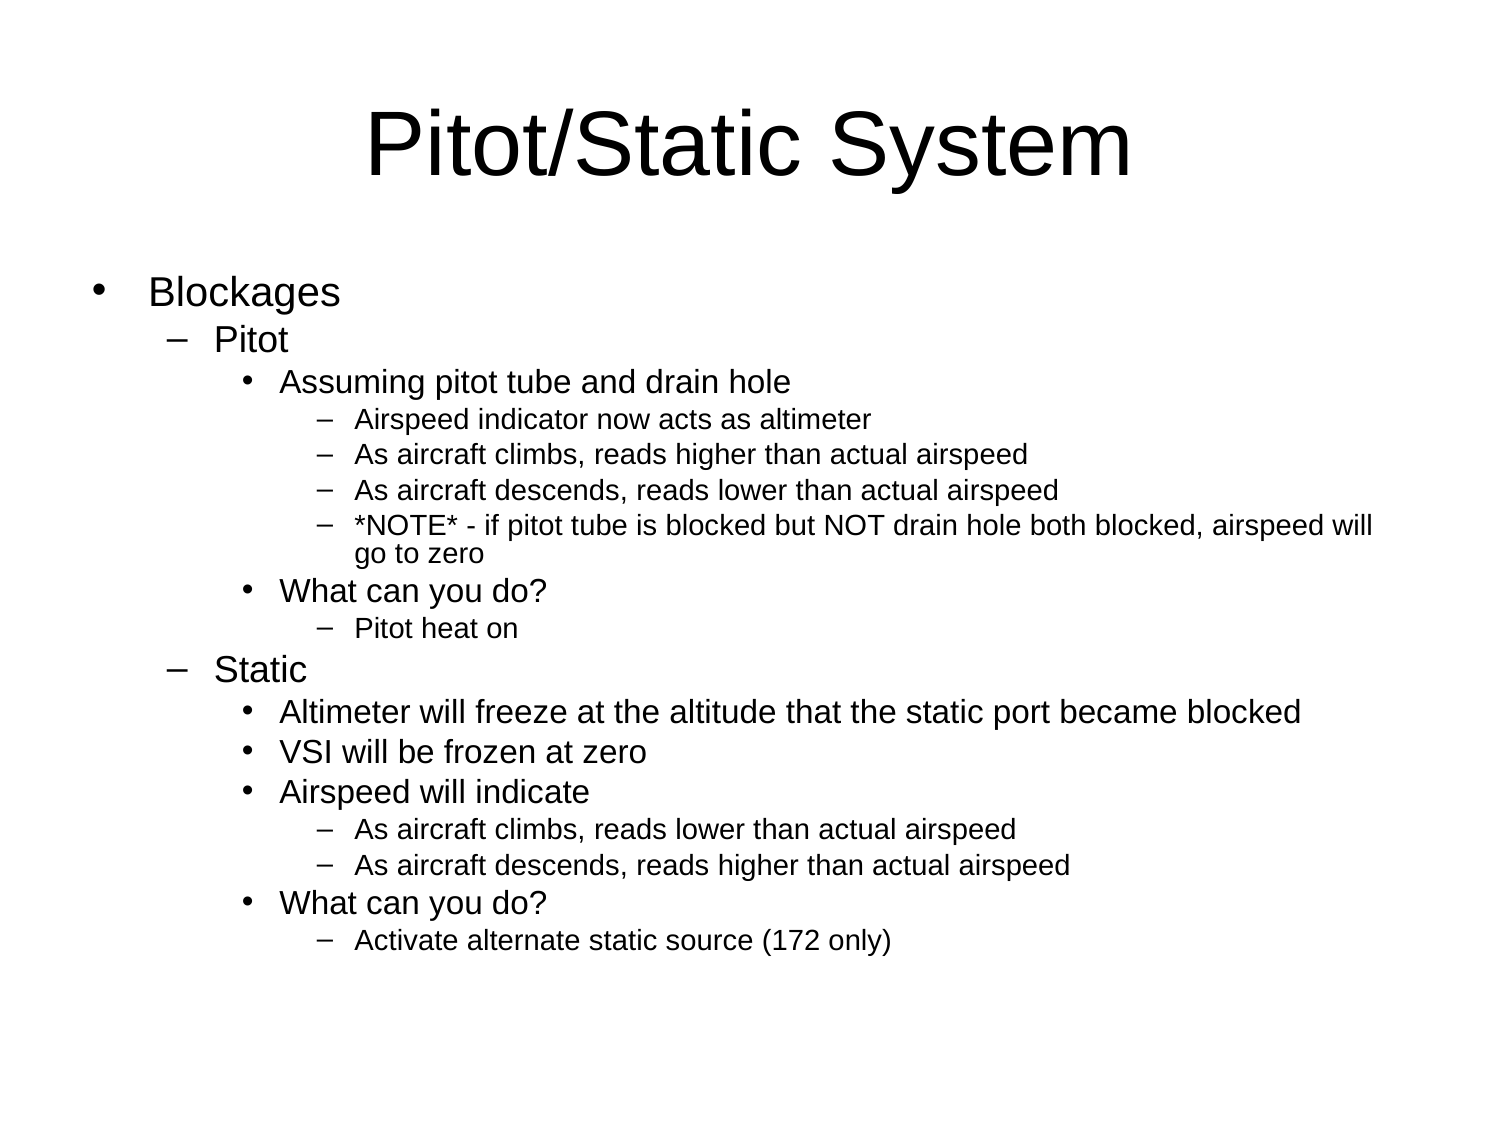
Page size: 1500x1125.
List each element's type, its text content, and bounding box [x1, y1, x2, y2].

list Blockages Pitot Assuming pitot tube and drain hole Airspeed indicator now acts as altimeter As aircraft climbs, reads higher than actual airspeed As aircraft descends, reads lower than actual airspeed *NOTE* - if pitot tube is blocked but NOT drain hole both blocked, airspeed will go to zero What can you do? Pitot heat on Static Altimeter will freeze at the altitude that the static port became blocked VSI will be frozen at zero Airspeed will indicate As aircraft climbs, reads lower than actual airspeed As aircraft descends, reads higher than actual airspeed What can you do? Activate alternate static source (172 only) [76, 267, 1427, 1010]
title Pitot/Static System [75, 45, 1426, 233]
